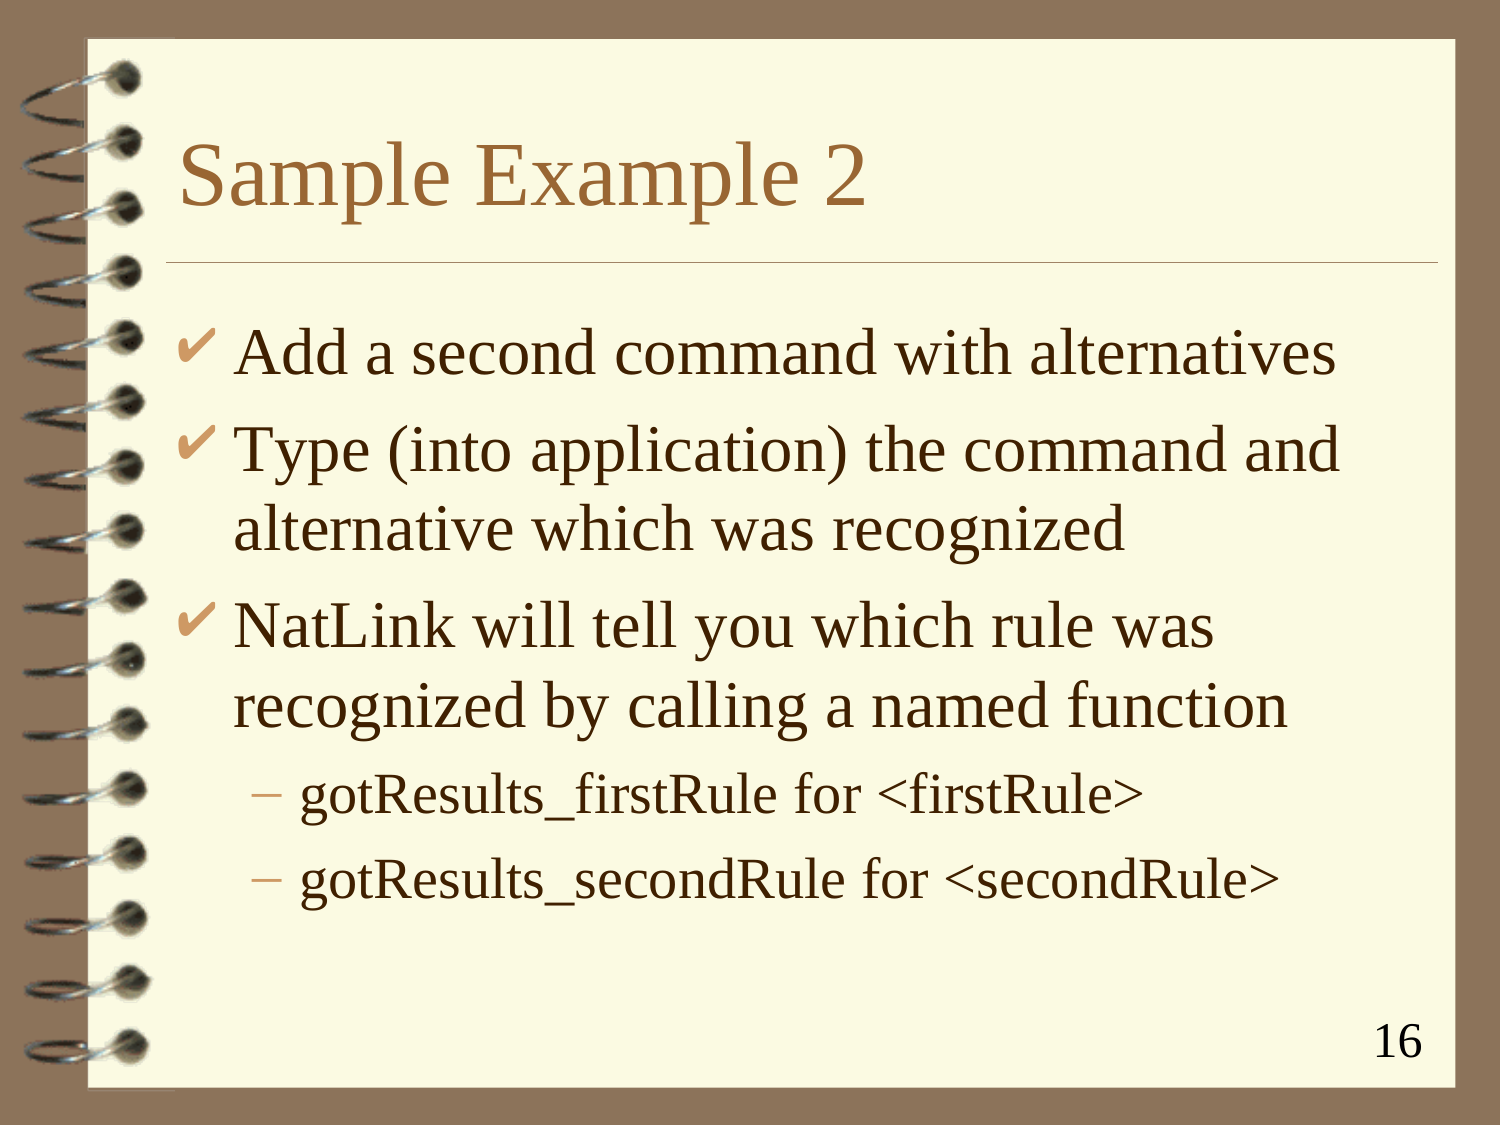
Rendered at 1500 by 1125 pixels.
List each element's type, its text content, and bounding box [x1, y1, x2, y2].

list Add a second command with alternatives Type (into application) the command and alternative which was recognized NatLink will tell you which rule was recognized by calling a named function gotResults_firstRule for <firstRule> gotResults_secondRule for <secondRule> [162, 299, 1438, 976]
title Sample Example 2 [162, 74, 1438, 263]
picture [0, 0, 175, 1125]
